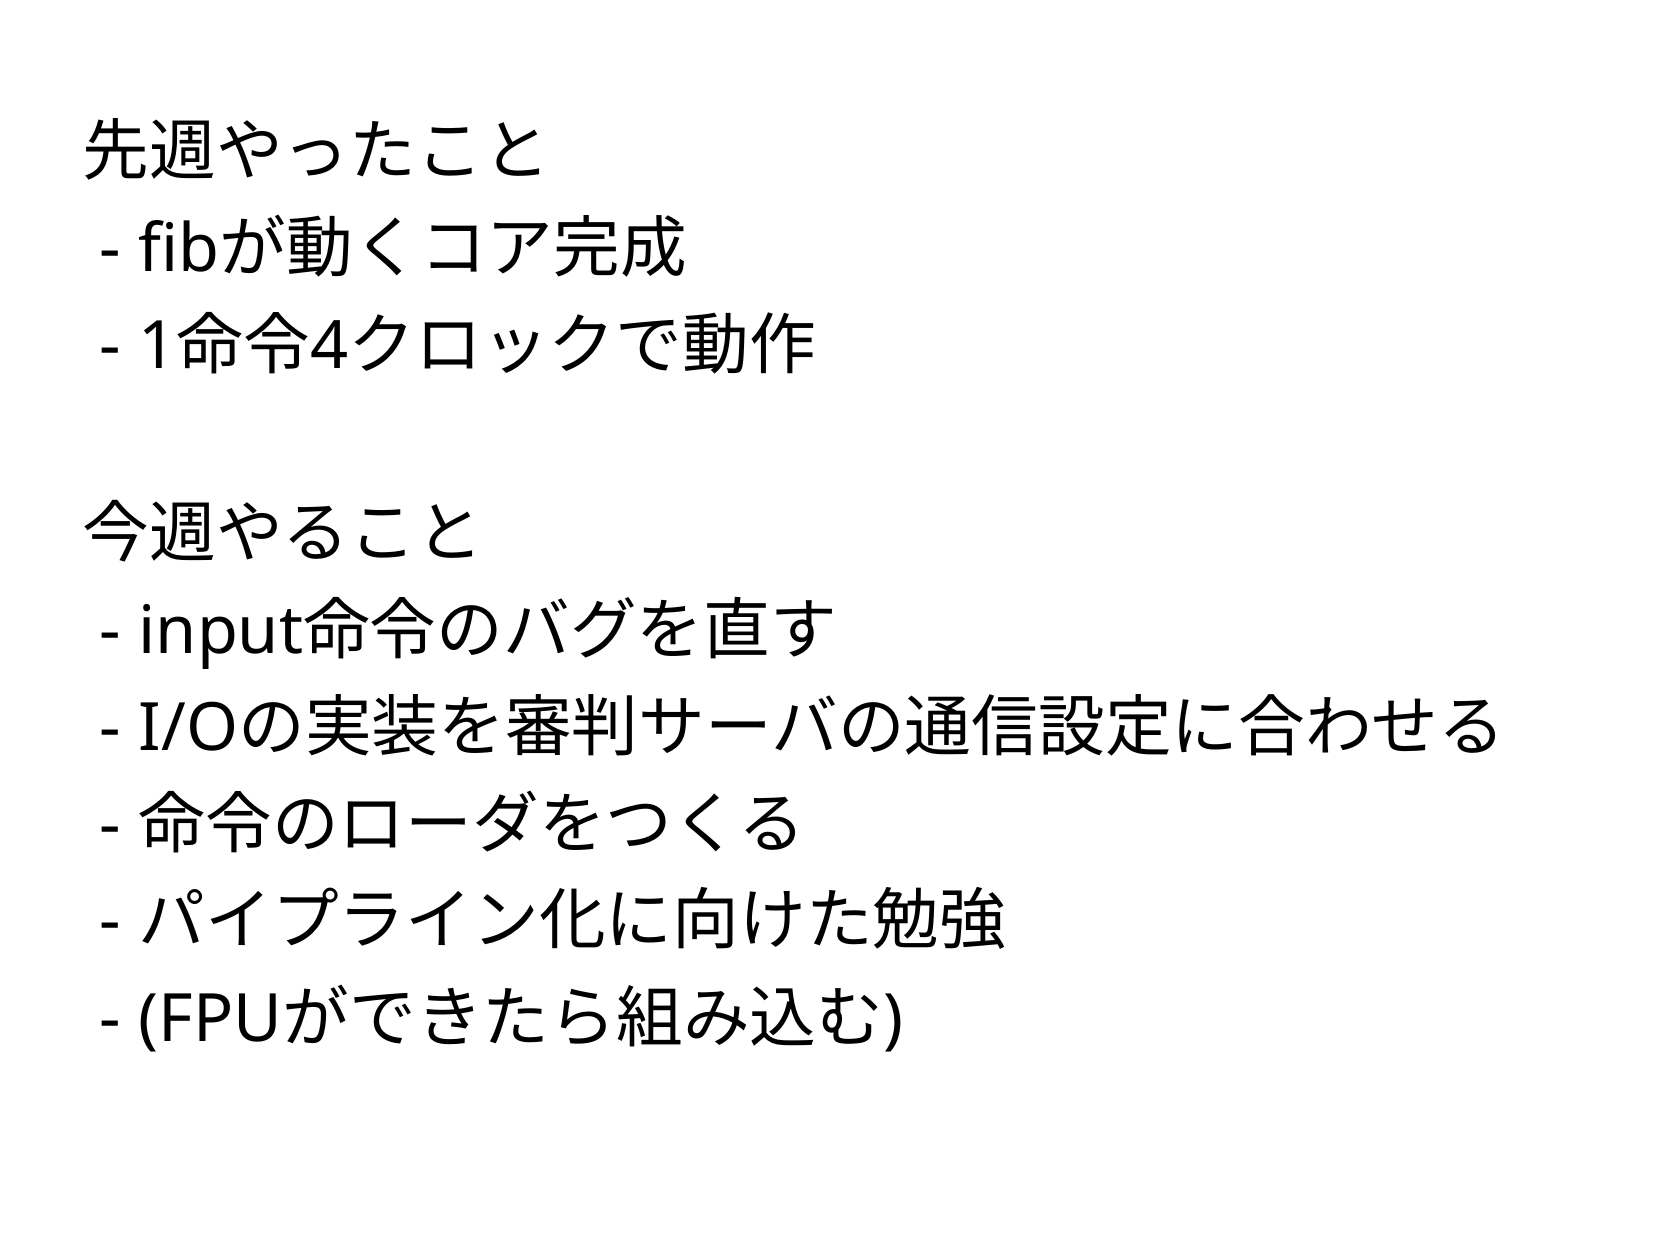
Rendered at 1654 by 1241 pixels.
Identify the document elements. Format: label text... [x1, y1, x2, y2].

subtitle 先週やったこと - fibが動くコア完成 - 1命令4クロックで動作 今週やること - input命令のバグを直す - I/Oの実装を審判サーバの通信設定に合わせる - 命令のローダをつくる - パイプライン化に向けた勉強 - (FPUができたら組み込む) [82, 49, 1571, 1109]
